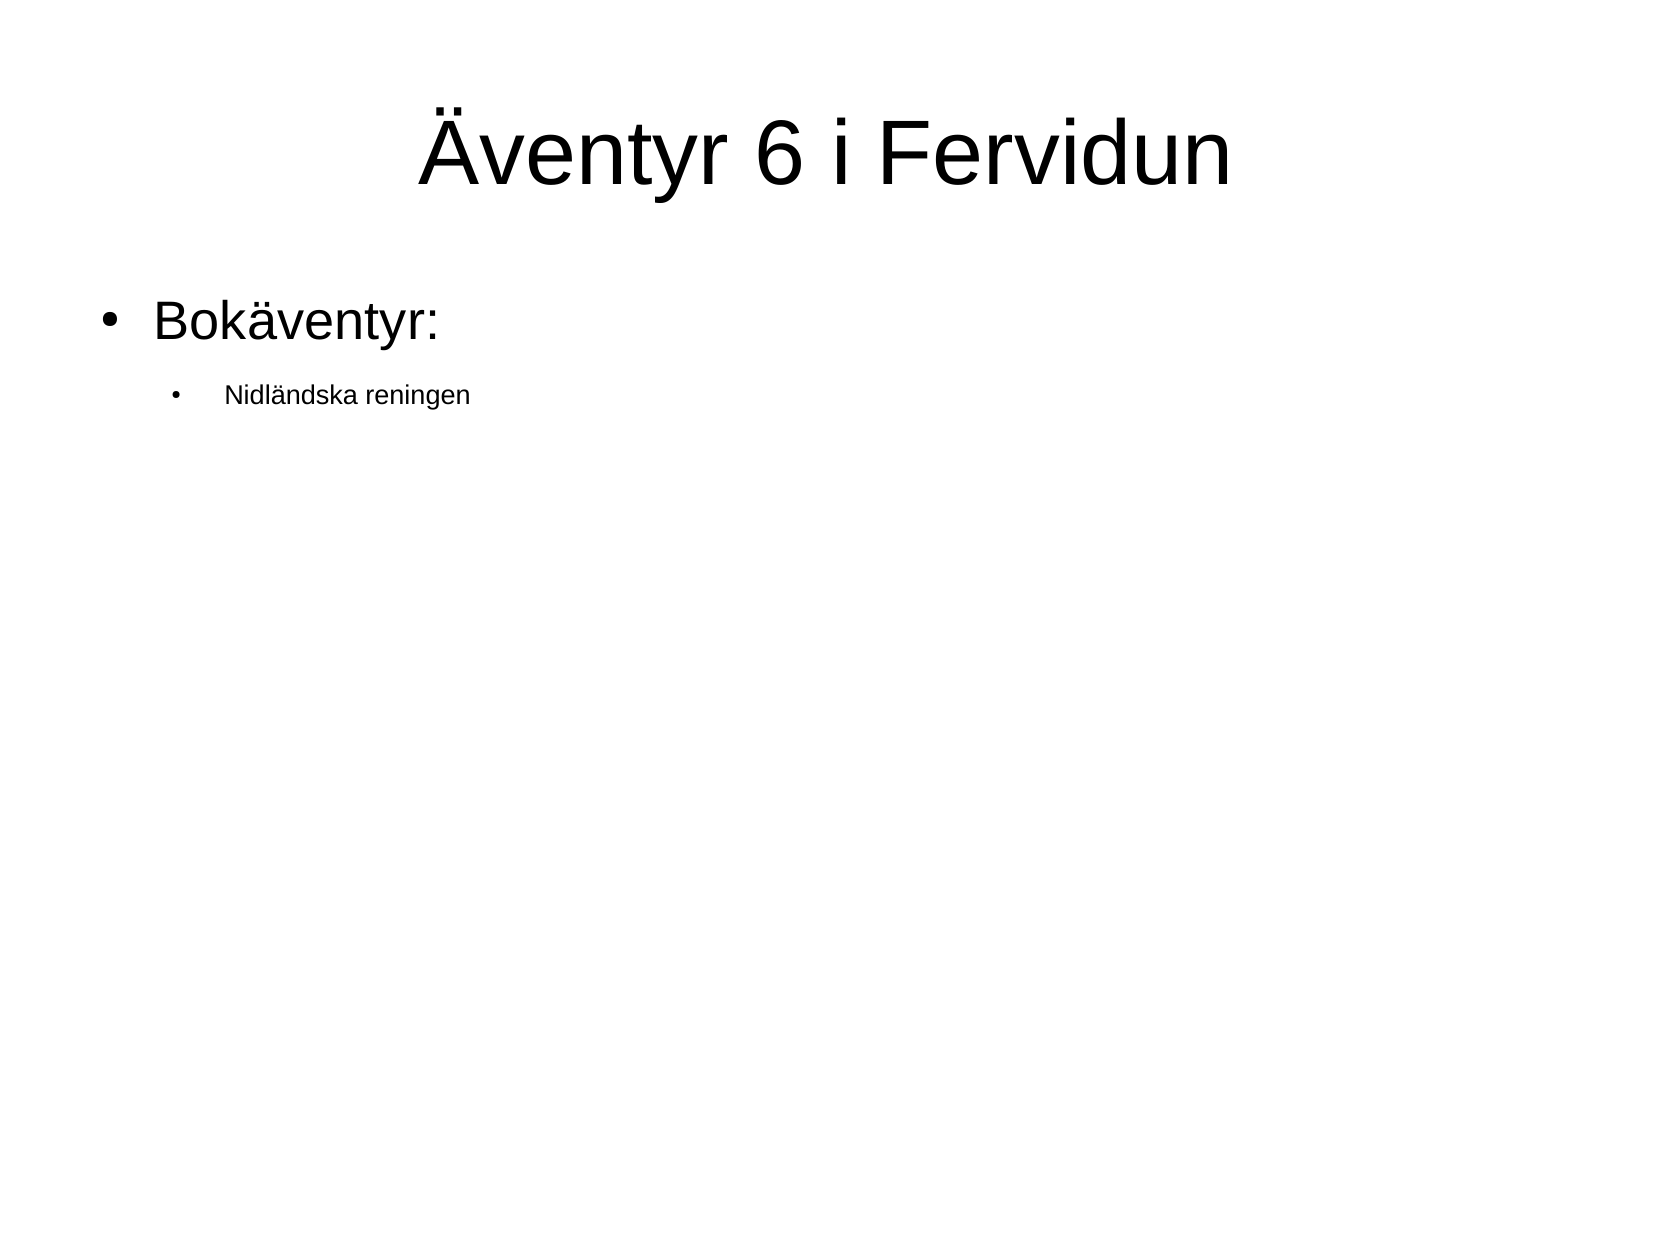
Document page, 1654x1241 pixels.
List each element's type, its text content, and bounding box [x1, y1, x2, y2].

list Bokäventyr: Nidländska reningen [82, 290, 1571, 1109]
title Äventyr 6 i Fervidun [82, 49, 1571, 257]
